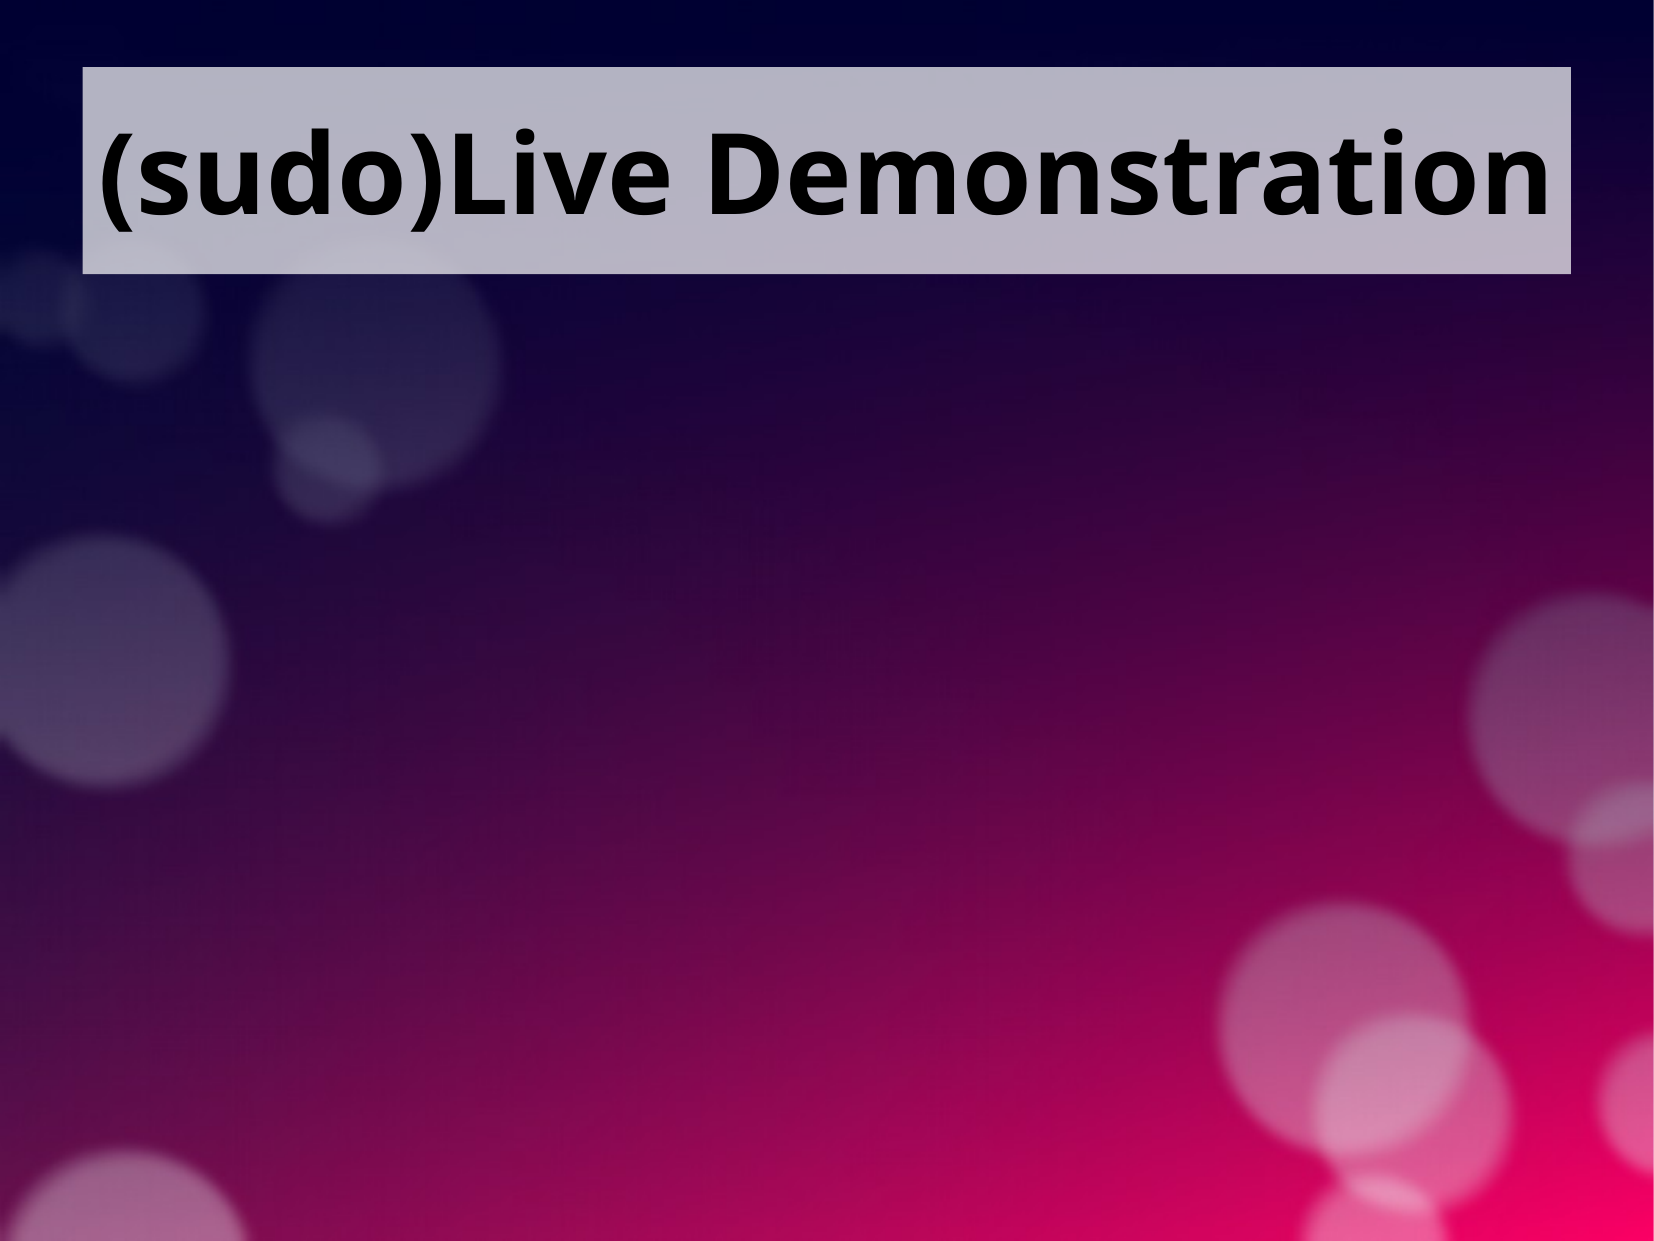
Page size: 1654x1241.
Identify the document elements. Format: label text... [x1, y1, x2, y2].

title (sudo)Live Demonstration [82, 67, 1571, 275]
picture [0, 0, 1654, 1241]
